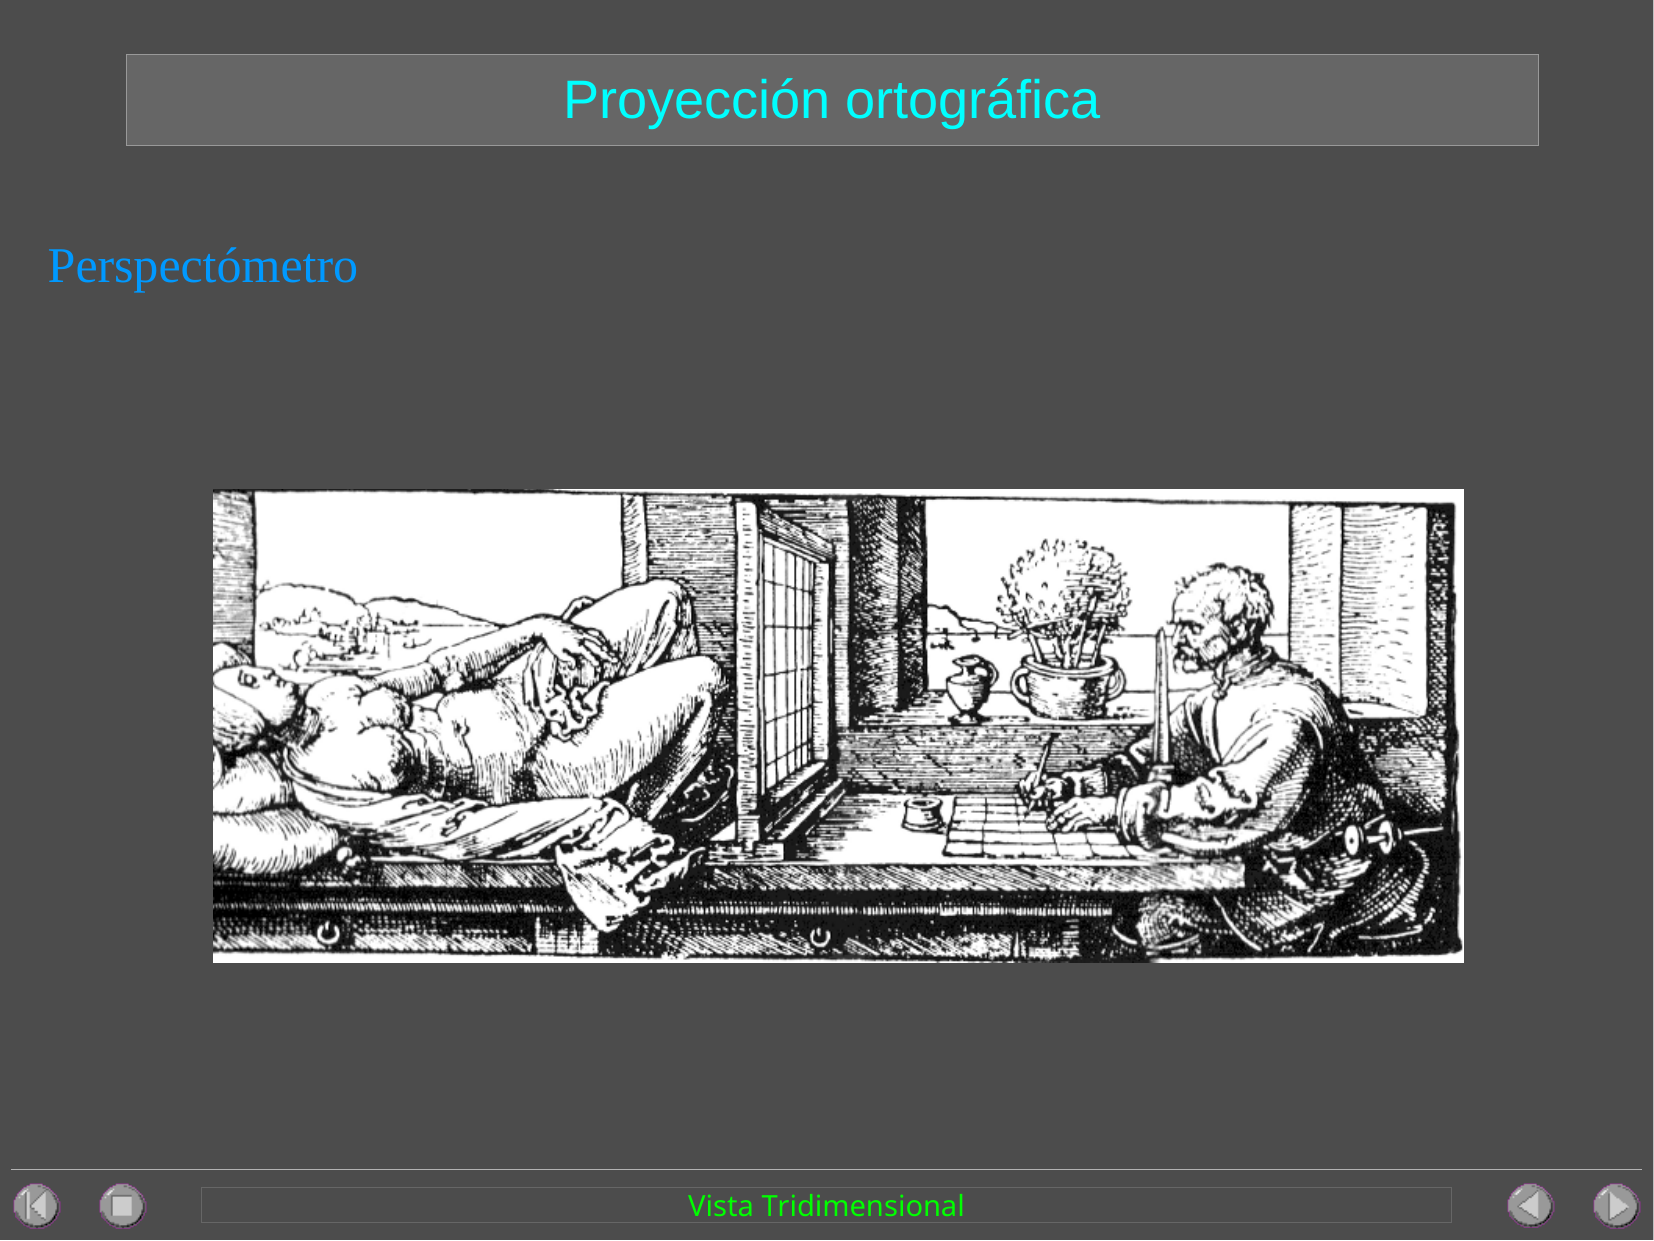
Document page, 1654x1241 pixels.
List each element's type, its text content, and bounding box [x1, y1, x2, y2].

text_box Perspectómetro [47, 237, 1542, 298]
picture [1505, 1181, 1556, 1231]
title Proyección ortográfica [126, 54, 1539, 146]
picture [11, 1181, 62, 1232]
picture [97, 1181, 148, 1232]
picture [1591, 1181, 1642, 1232]
picture [213, 489, 1464, 963]
